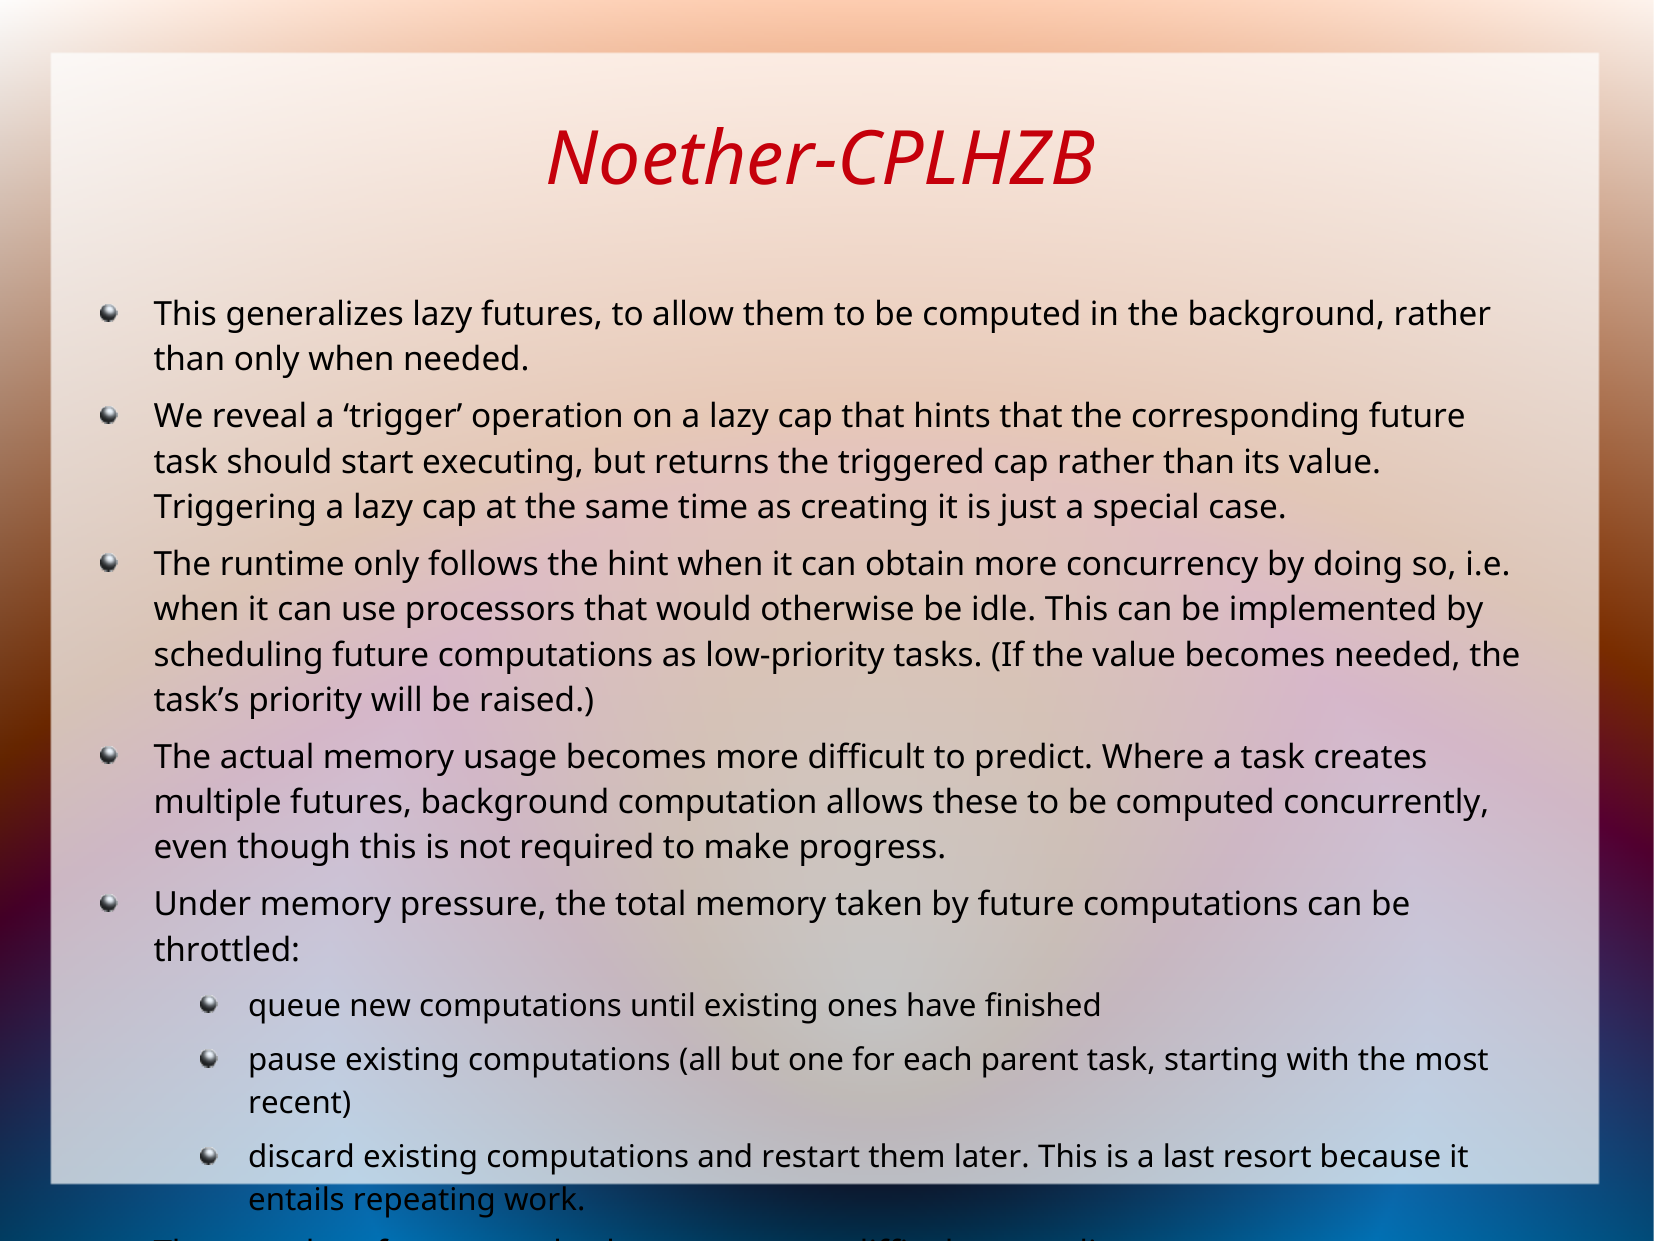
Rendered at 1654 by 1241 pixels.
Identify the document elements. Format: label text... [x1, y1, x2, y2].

picture [0, 0, 1654, 1241]
list This generalizes lazy futures, to allow them to be computed in the background, rather than only when needed. We reveal a ‘trigger’ operation on a lazy cap that hints that the corresponding future task should start executing, but returns the triggered cap rather than its value. Triggering a lazy cap at the same time as creating it is just a special case. The runtime only follows the hint when it can obtain more concurrency by doing so, i.e. when it can use processors that would otherwise be idle. This can be implemented by scheduling future computations as low-priority tasks. (If the value becomes needed, the task’s priority will be raised.) The actual memory usage becomes more difficult to predict. Where a task creates multiple futures, background computation allows these to be computed concurrently, even though this is not required to make progress. Under memory pressure, the total memory taken by future computations can be throttled: queue new computations until existing ones have finished pause existing computations (all but one for each parent task, starting with the most recent) discard existing computations and restart them later. This is a last resort because it entails repeating work. The actual performance also becomes more difficult to predict. [82, 290, 1536, 1094]
title Noether-CPLHZB [76, 59, 1565, 252]
